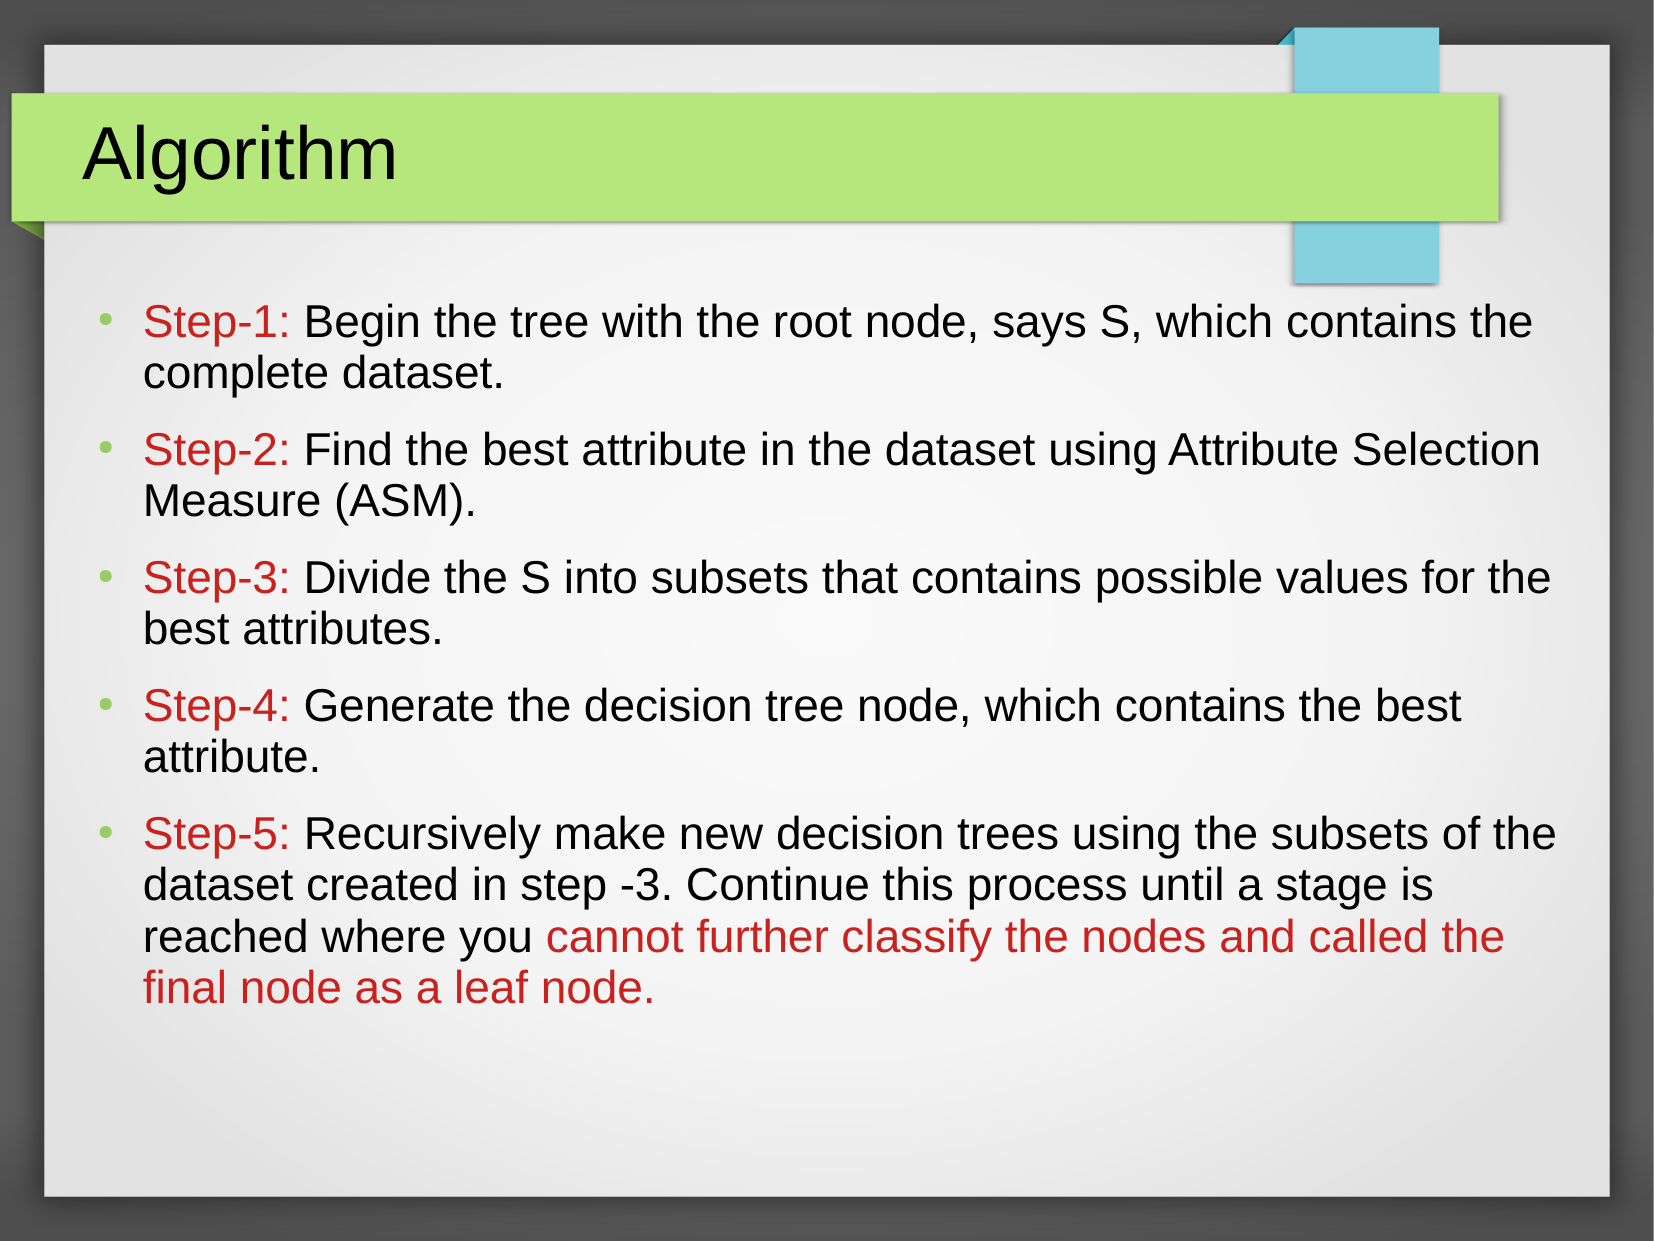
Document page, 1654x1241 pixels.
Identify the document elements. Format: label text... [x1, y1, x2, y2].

picture [0, 0, 1654, 1241]
title Algorithm [82, 94, 1264, 213]
list Step-1: Begin the tree with the root node, says S, which contains the complete dataset. Step-2: Find the best attribute in the dataset using Attribute Selection Measure (ASM). Step-3: Divide the S into subsets that contains possible values for the best attributes. Step-4: Generate the decision tree node, which contains the best attribute. Step-5: Recursively make new decision trees using the subsets of the dataset created in step -3. Continue this process until a stage is reached where you cannot further classify the nodes and called the final node as a leaf node. [82, 295, 1571, 1015]
